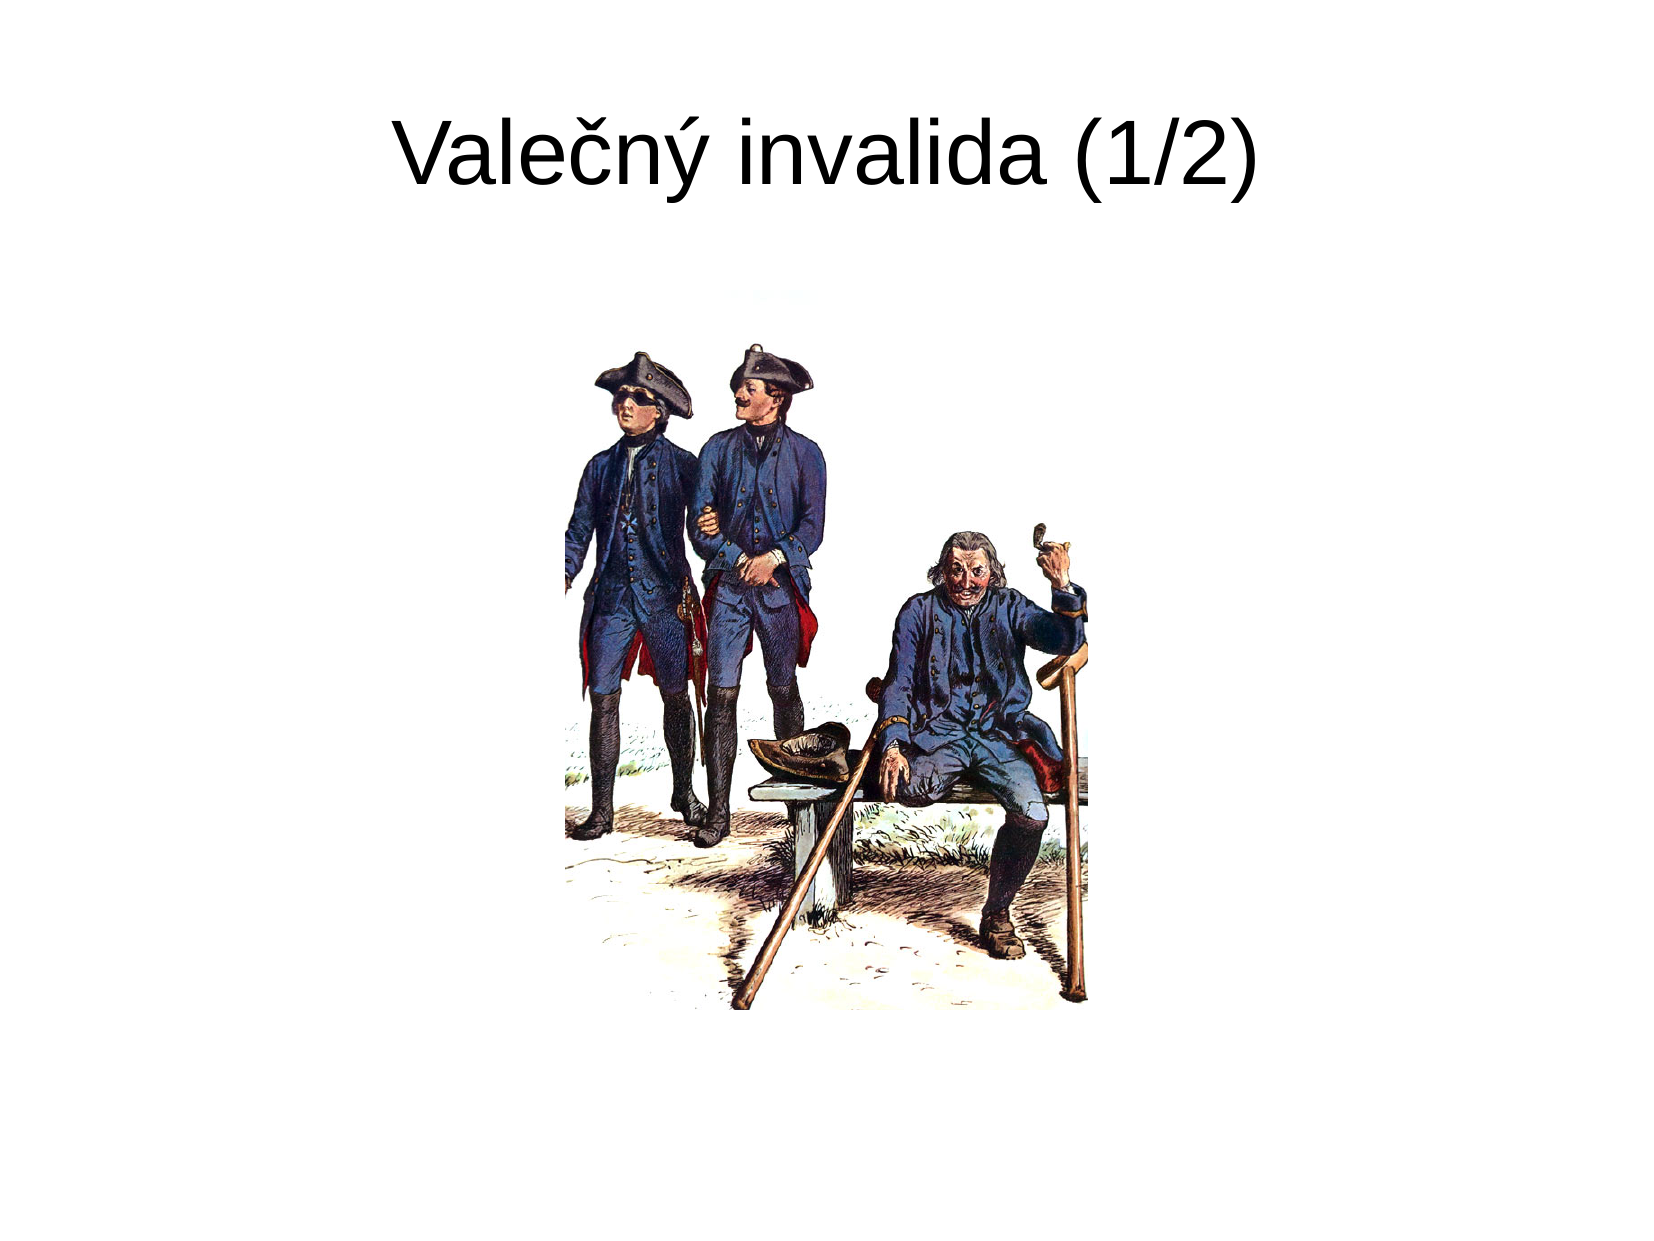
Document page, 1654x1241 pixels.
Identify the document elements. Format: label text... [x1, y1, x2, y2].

picture [565, 290, 1088, 1010]
title Valečný invalida (1/2) [82, 49, 1571, 257]
